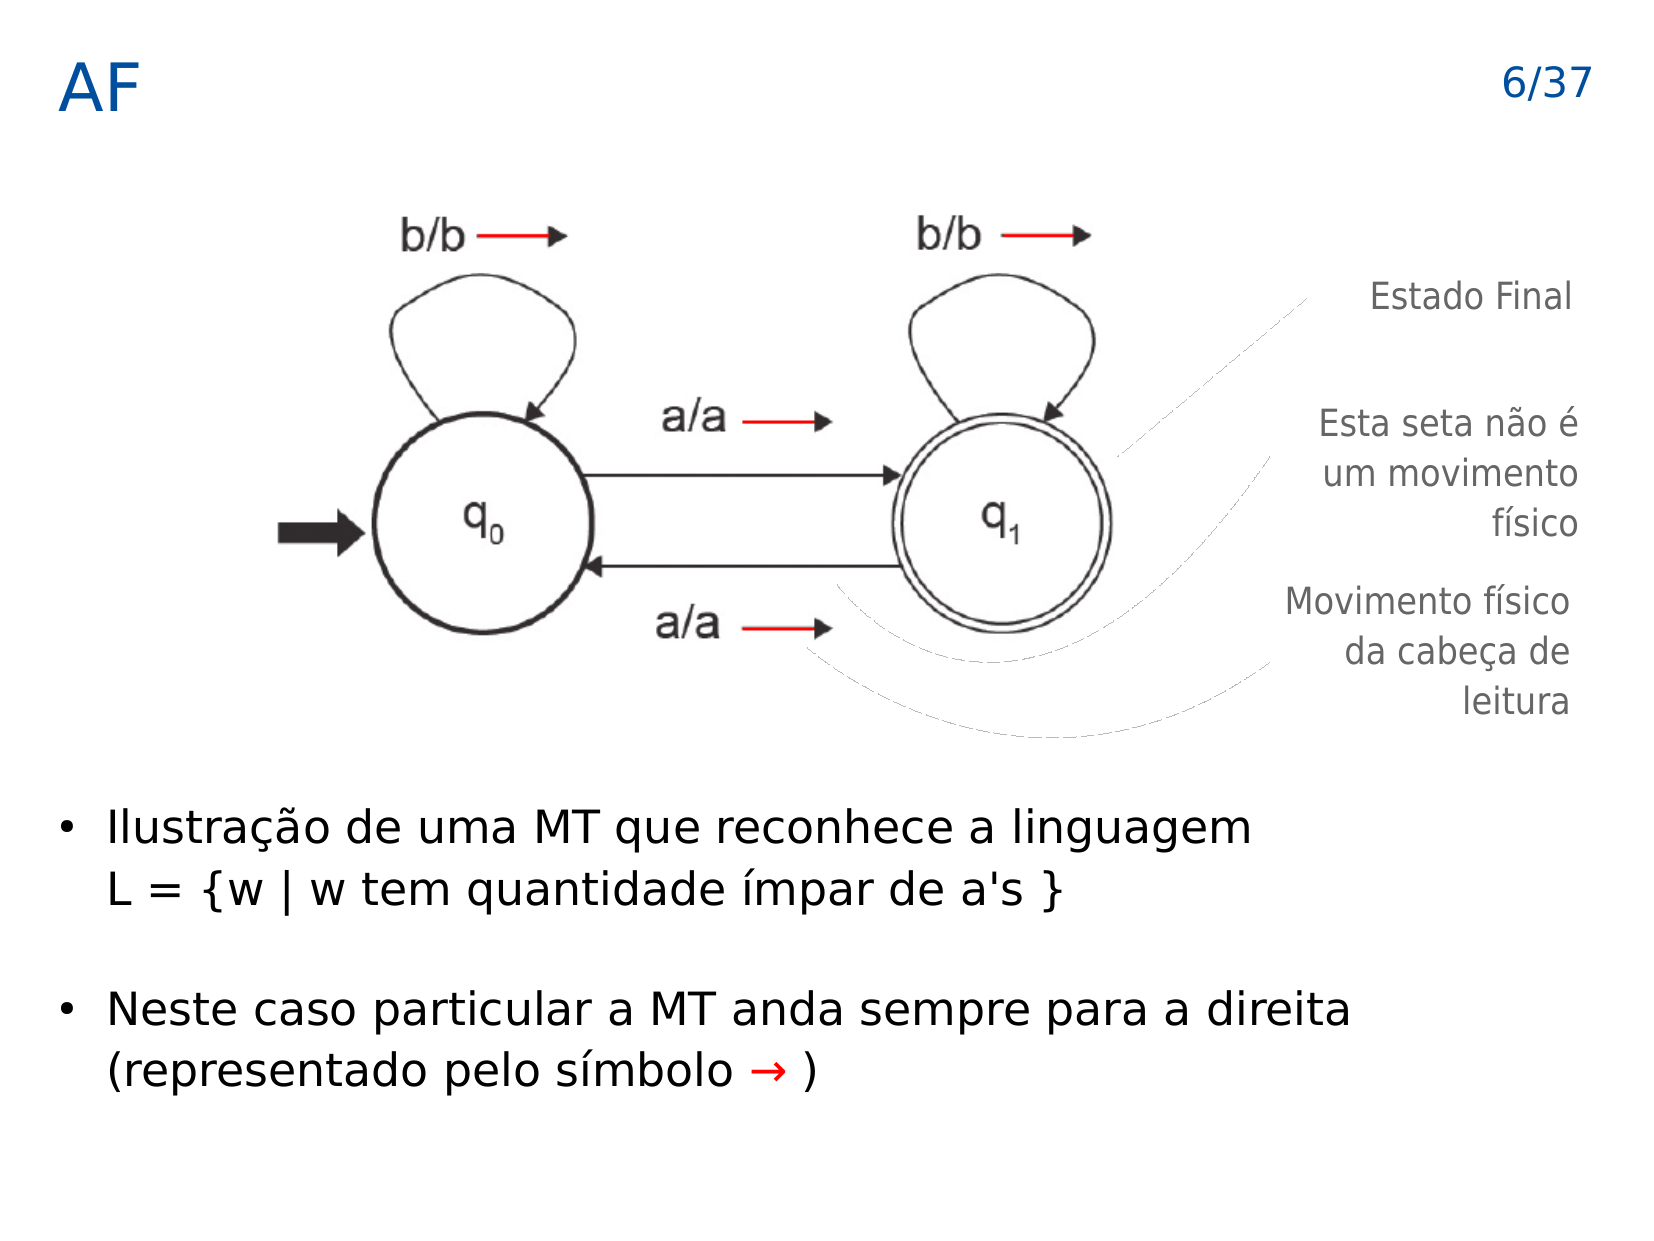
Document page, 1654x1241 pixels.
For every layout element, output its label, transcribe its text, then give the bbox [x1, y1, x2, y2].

title AF [59, 29, 1625, 148]
text_box Movimento físico da cabeça de leitura [1269, 565, 1595, 781]
text_box Estado Final [1354, 260, 1589, 326]
text_box Esta seta não é um movimento físico [1242, 387, 1595, 553]
list Ilustração de uma MT que reconhece a linguagem L = {w | w tem quantidade ímpar de a's } Neste caso particular a MT anda sempre para a direita (representado pelo símbolo → ) [59, 793, 1595, 1182]
picture [275, 203, 1118, 648]
